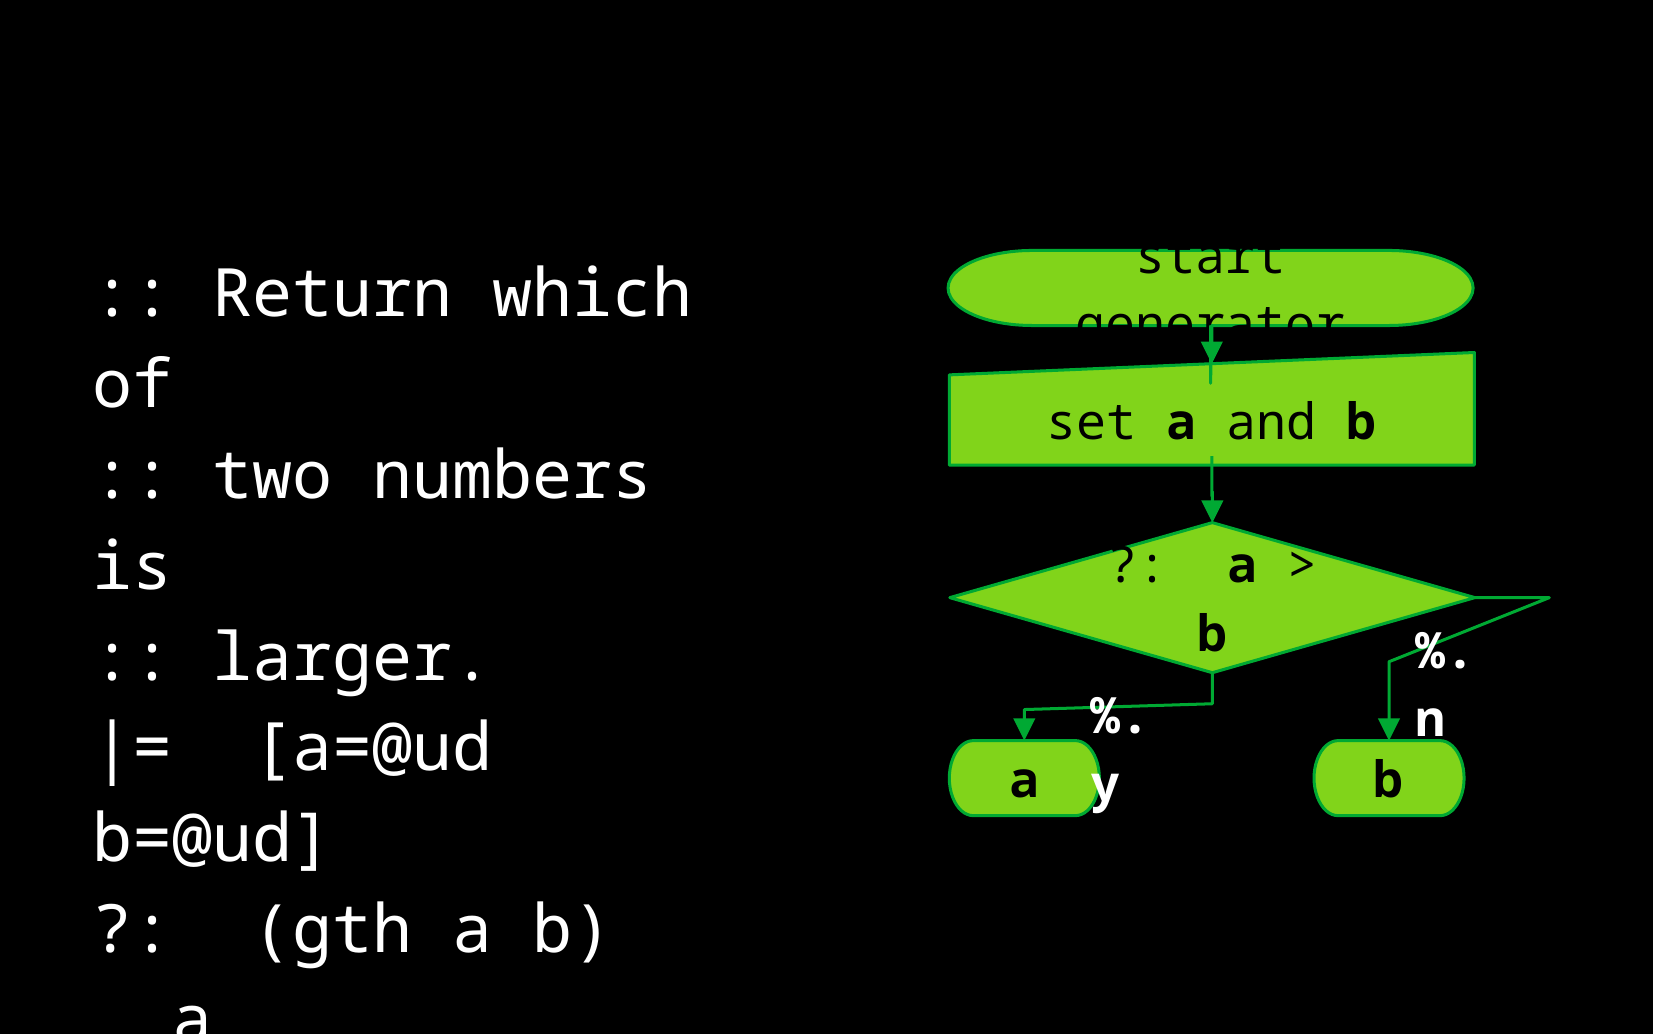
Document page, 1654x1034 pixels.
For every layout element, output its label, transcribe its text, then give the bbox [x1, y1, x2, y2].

text_box b [1314, 740, 1465, 816]
text_box ?: a > b [949, 522, 1474, 673]
text_box %.y [1075, 672, 1181, 739]
text_box %.n [1400, 607, 1506, 674]
text_box a [949, 740, 1100, 816]
text_box set a and b [949, 352, 1475, 466]
text_box start generator [948, 250, 1474, 326]
text_box :: Return which of :: two numbers is :: larger. |= [a=@ud b=@ud] ?: (gth a b) a b [77, 238, 786, 726]
